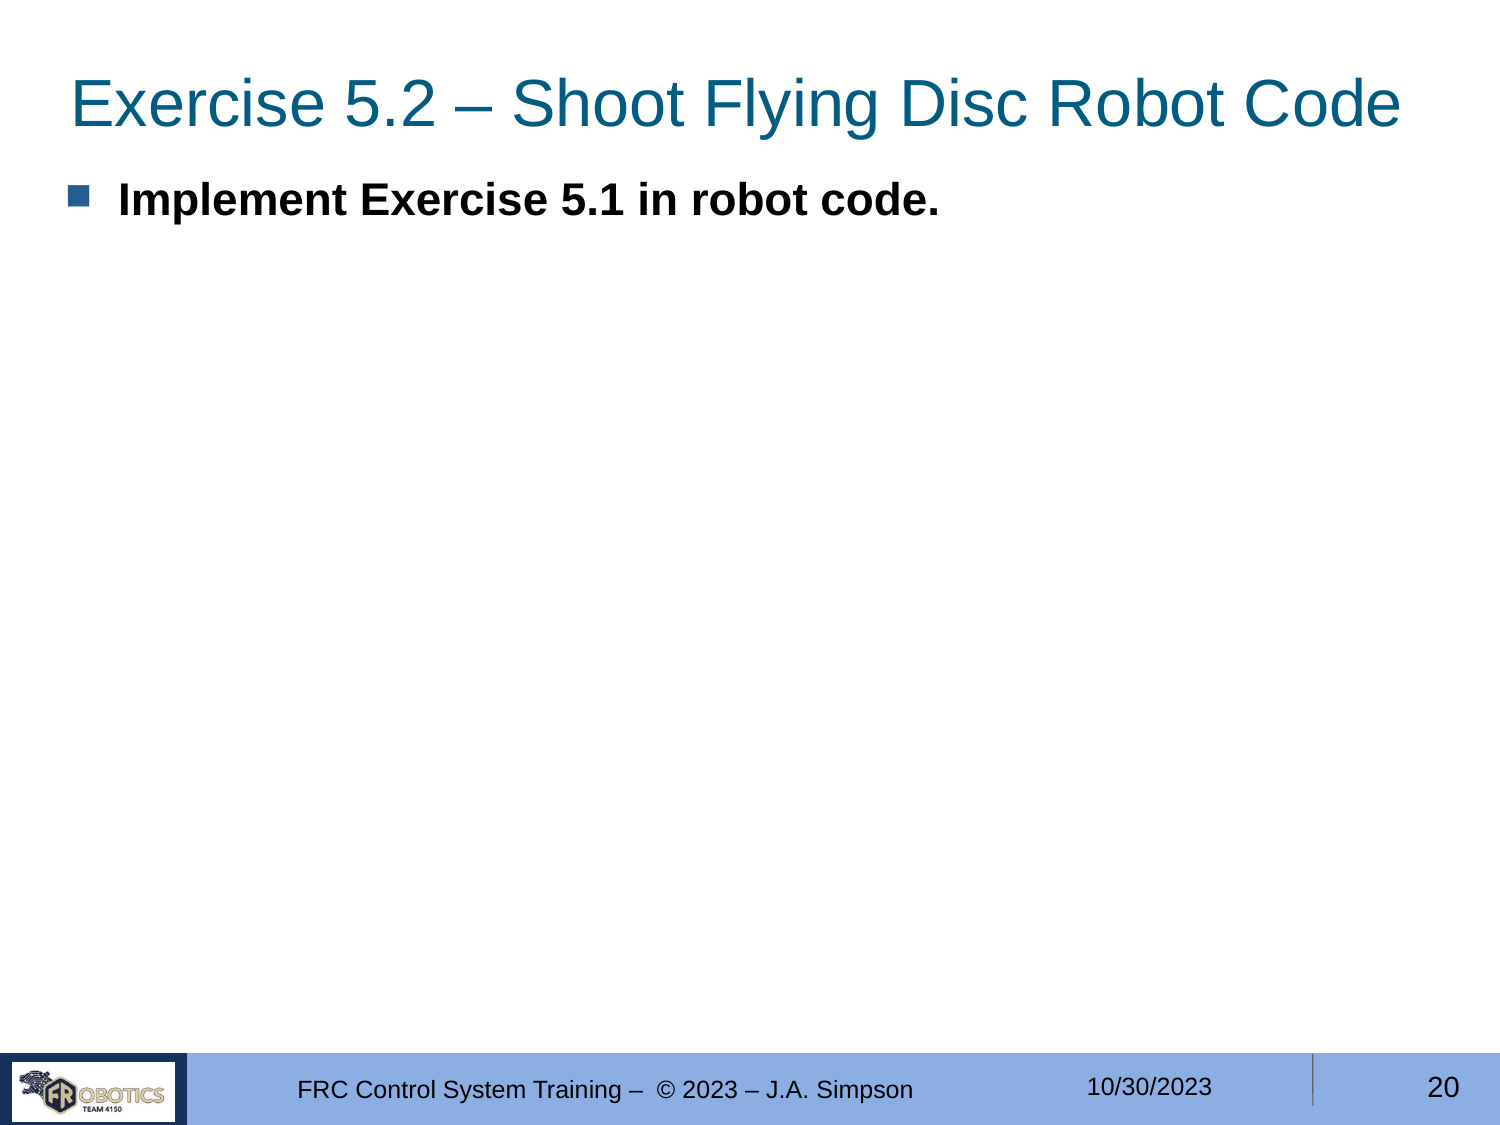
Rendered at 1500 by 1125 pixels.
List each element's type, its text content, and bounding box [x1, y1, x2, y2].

list Implement Exercise 5.1 in robot code. [55, 162, 1340, 251]
title Exercise 5.2 – Shoot Flying Disc Robot Code [55, 52, 1443, 148]
picture [12, 1062, 175, 1122]
footer FRC Control System Training – © 2023 – J.A. Simpson [225, 1074, 988, 1103]
slide_number 10/30/2023 [1012, 1071, 1288, 1100]
slide_number <number> [1337, 1072, 1475, 1100]
